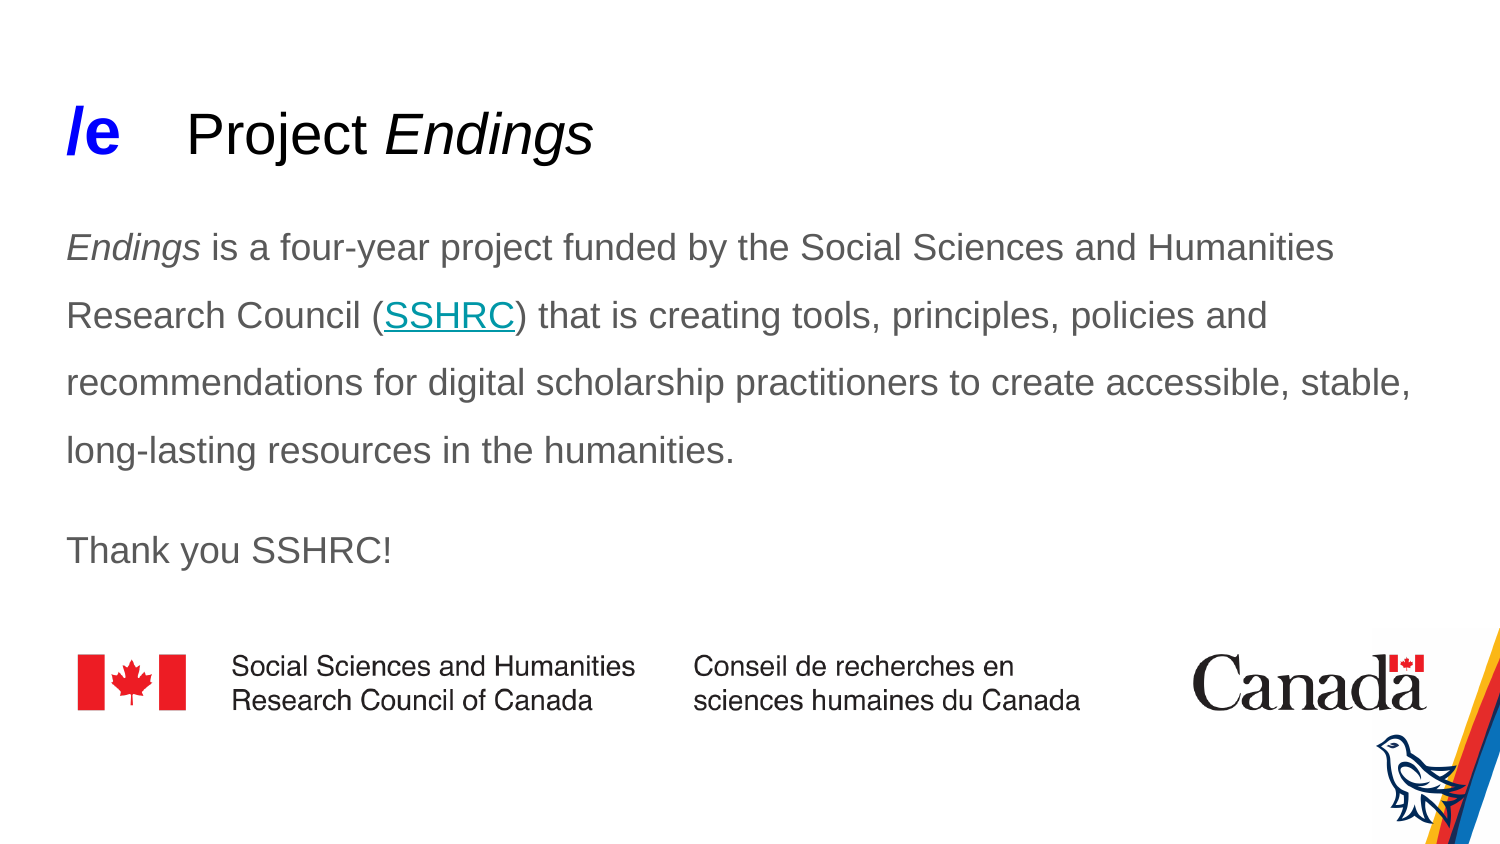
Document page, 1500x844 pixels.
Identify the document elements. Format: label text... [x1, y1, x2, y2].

title /e Project Endings [51, 72, 1449, 167]
picture [73, 650, 1427, 715]
picture [1372, 628, 1500, 844]
list Endings is a four-year project funded by the Social Sciences and Humanities Research Council (SSHRC) that is creating tools, principles, policies and recommendations for digital scholarship practitioners to create accessible, stable, long-lasting resources in the humanities. Thank you SSHRC! [51, 185, 1449, 747]
